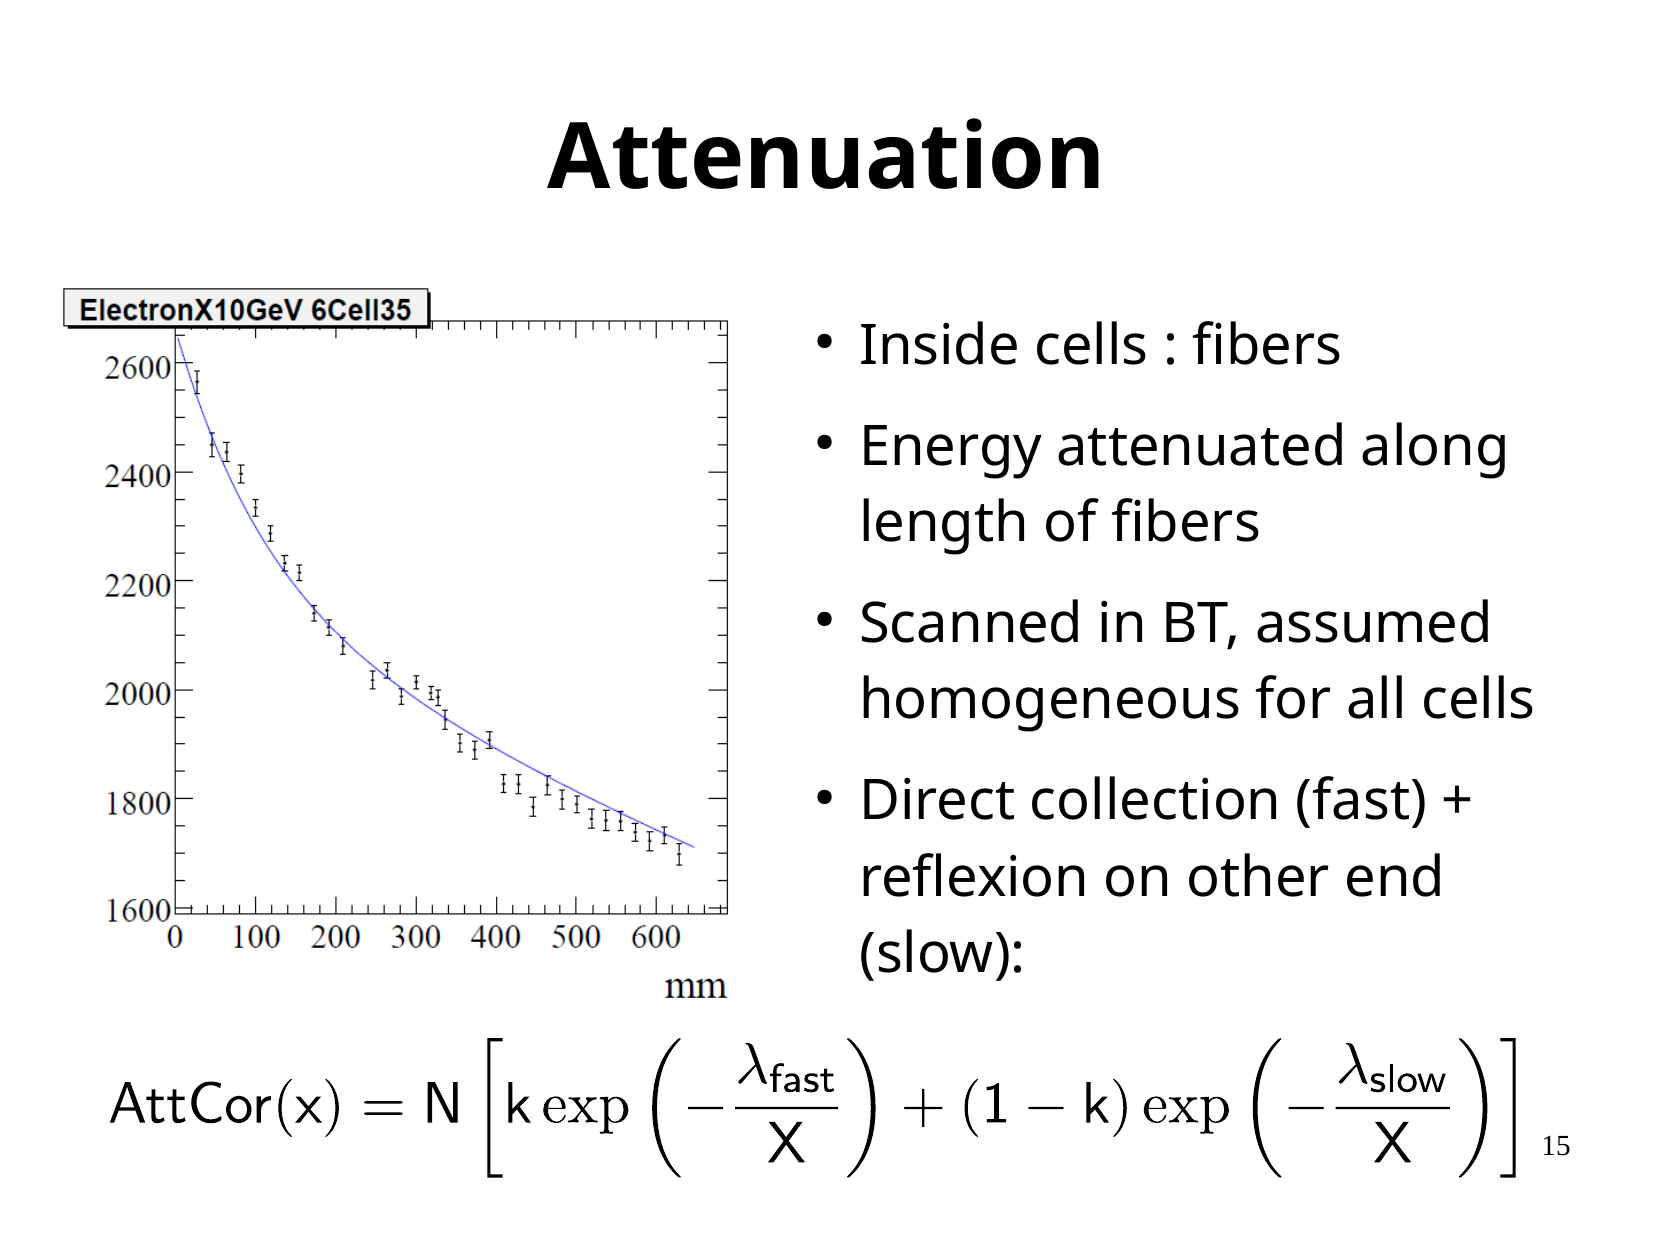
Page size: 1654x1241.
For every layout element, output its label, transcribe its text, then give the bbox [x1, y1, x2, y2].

title Attenuation [82, 49, 1571, 257]
text_box [108, 1038, 1531, 1178]
list Inside cells : fibers Energy attenuated along length of fibers Scanned in BT, assumed homogeneous for all cells Direct collection (fast) + reflexion on other end (slow): [799, 304, 1617, 994]
picture [45, 280, 751, 1006]
